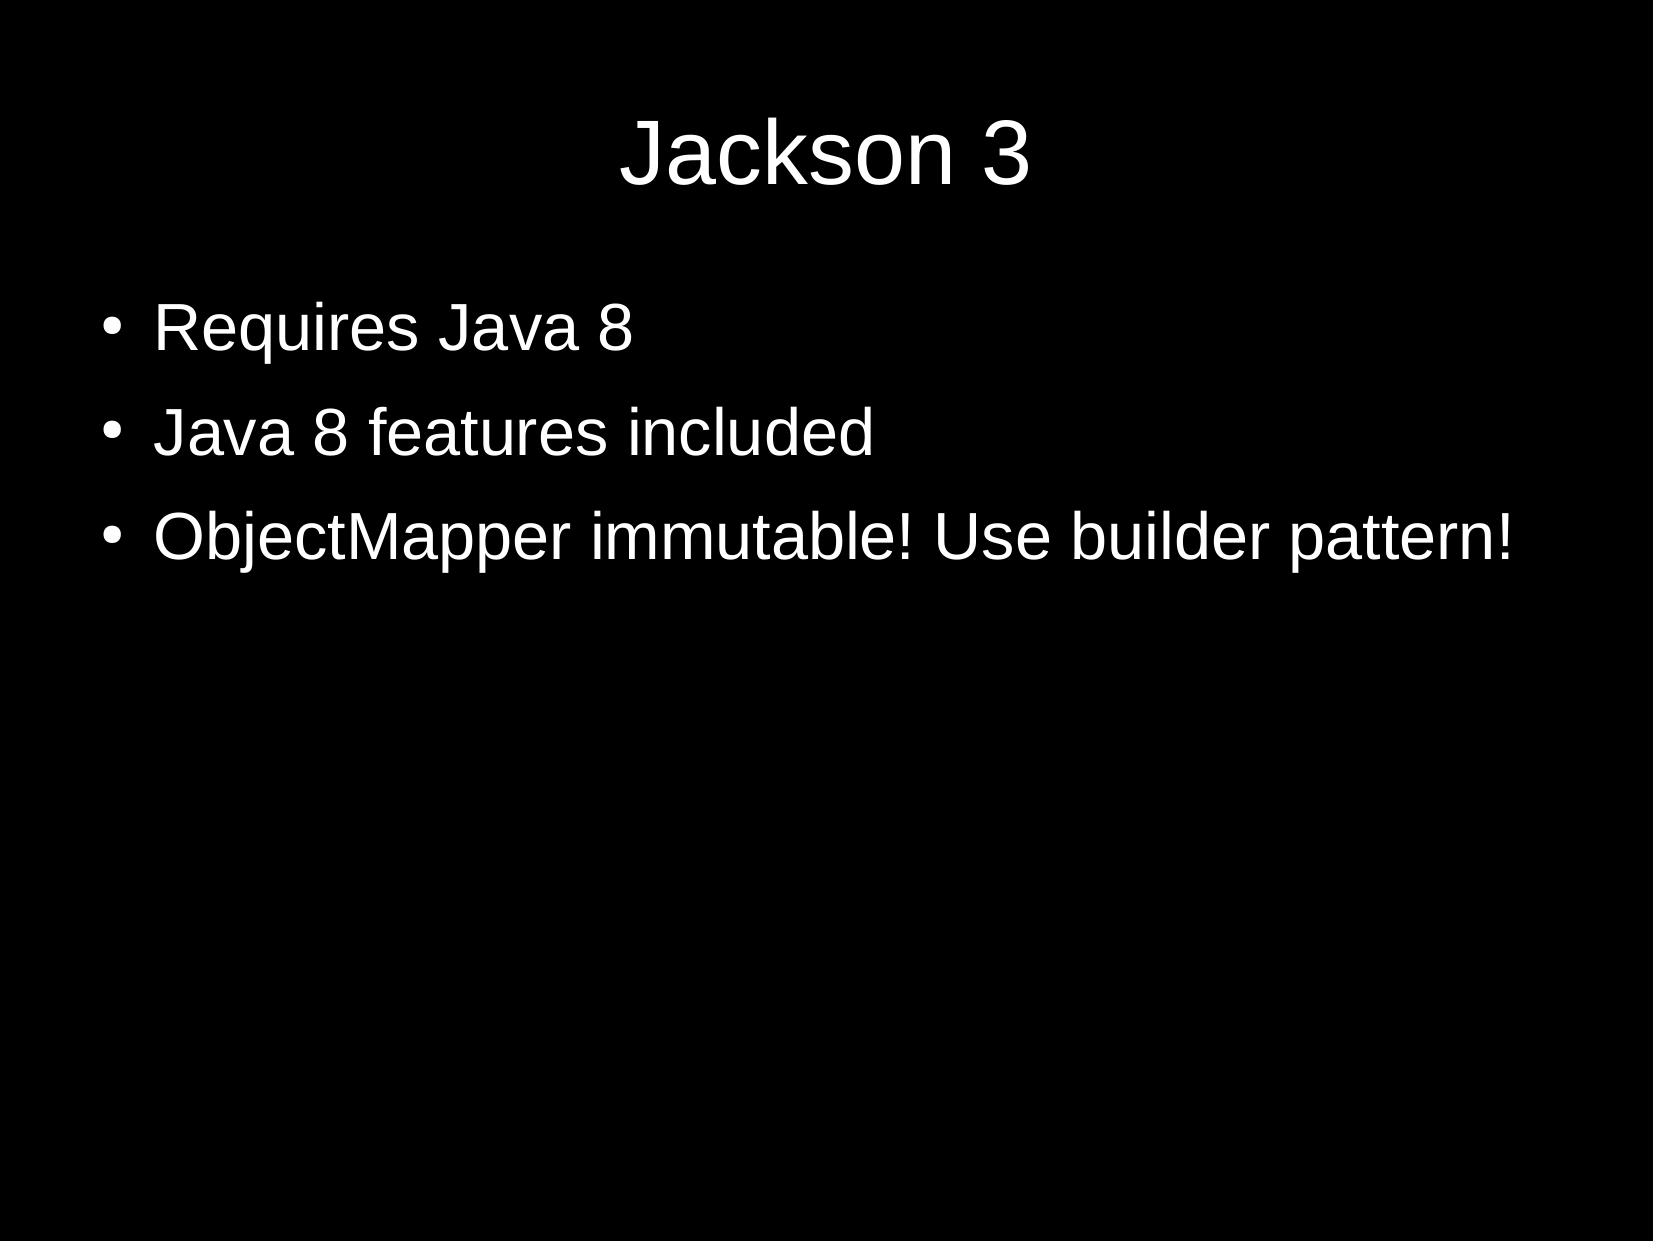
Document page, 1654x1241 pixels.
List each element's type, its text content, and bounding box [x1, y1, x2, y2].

title Jackson 3 [82, 49, 1571, 257]
list Requires Java 8 Java 8 features included ObjectMapper immutable! Use builder pattern! [82, 290, 1571, 1109]
